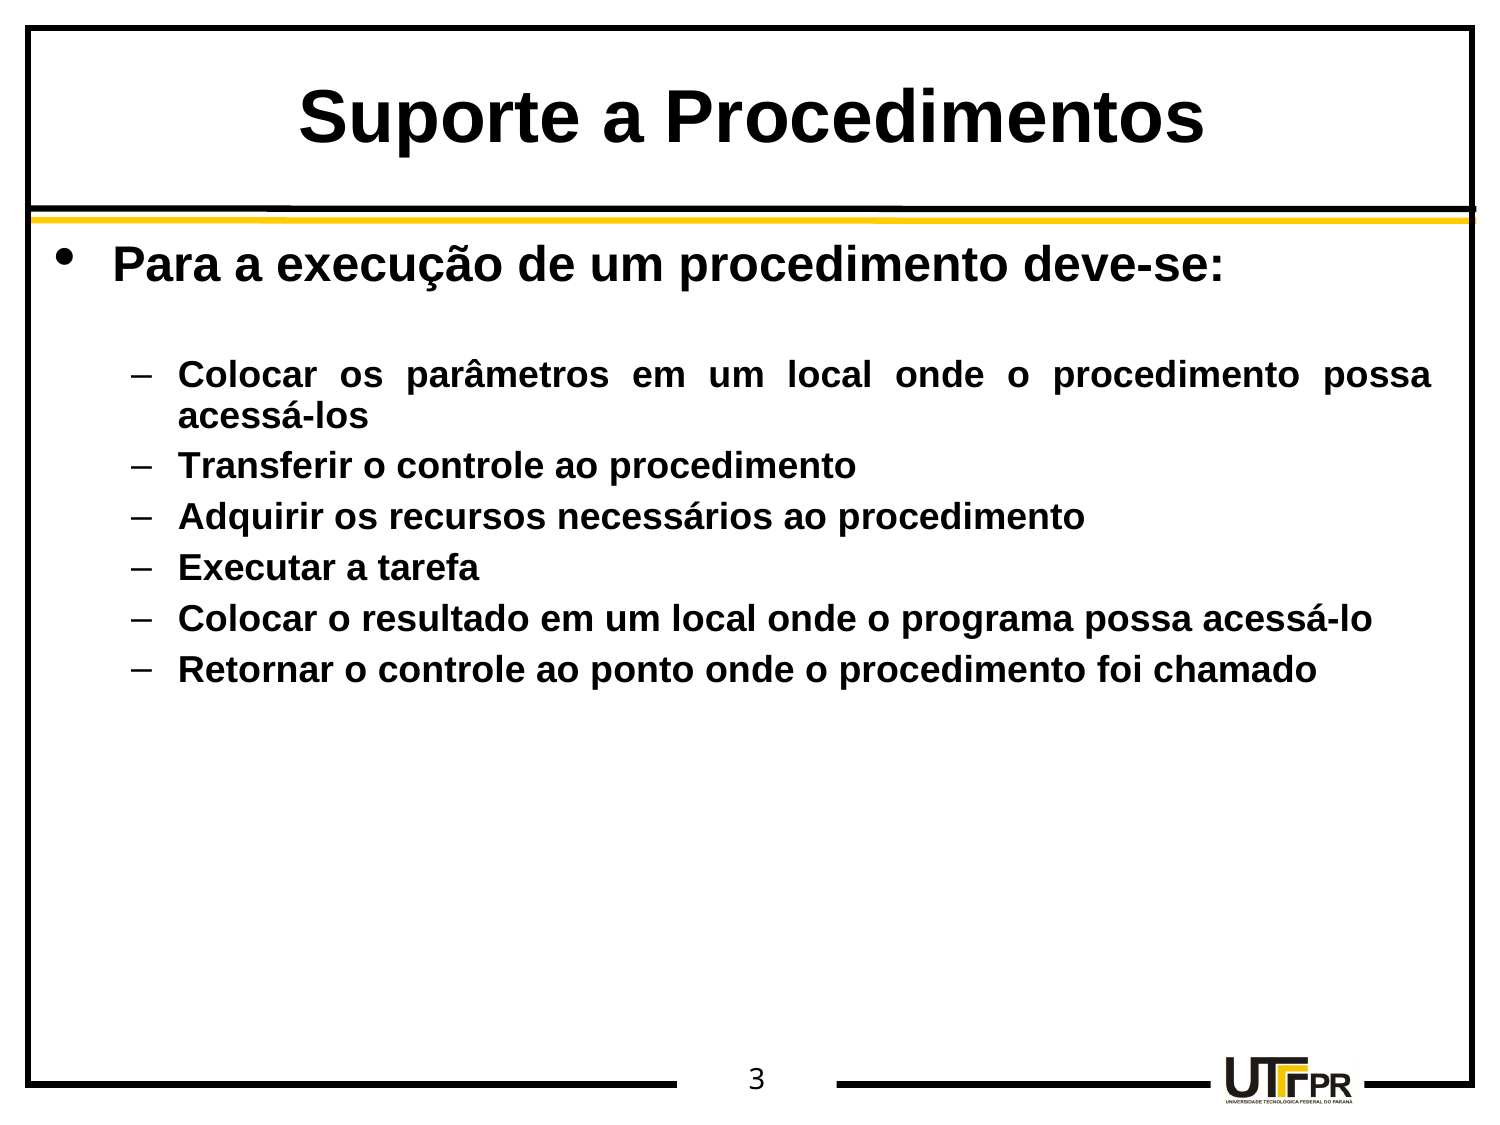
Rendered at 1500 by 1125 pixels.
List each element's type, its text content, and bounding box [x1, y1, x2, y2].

title Suporte a Procedimentos [29, 29, 1477, 207]
list Para a execução de um procedimento deve-se: Colocar os parâmetros em um local onde o procedimento possa acessá-los Transferir o controle ao procedimento Adquirir os recursos necessários ao procedimento Executar a tarefa Colocar o resultado em um local onde o programa possa acessá-lo Retornar o controle ao ponto onde o procedimento foi chamado [41, 231, 1447, 1043]
picture [1225, 1057, 1353, 1104]
